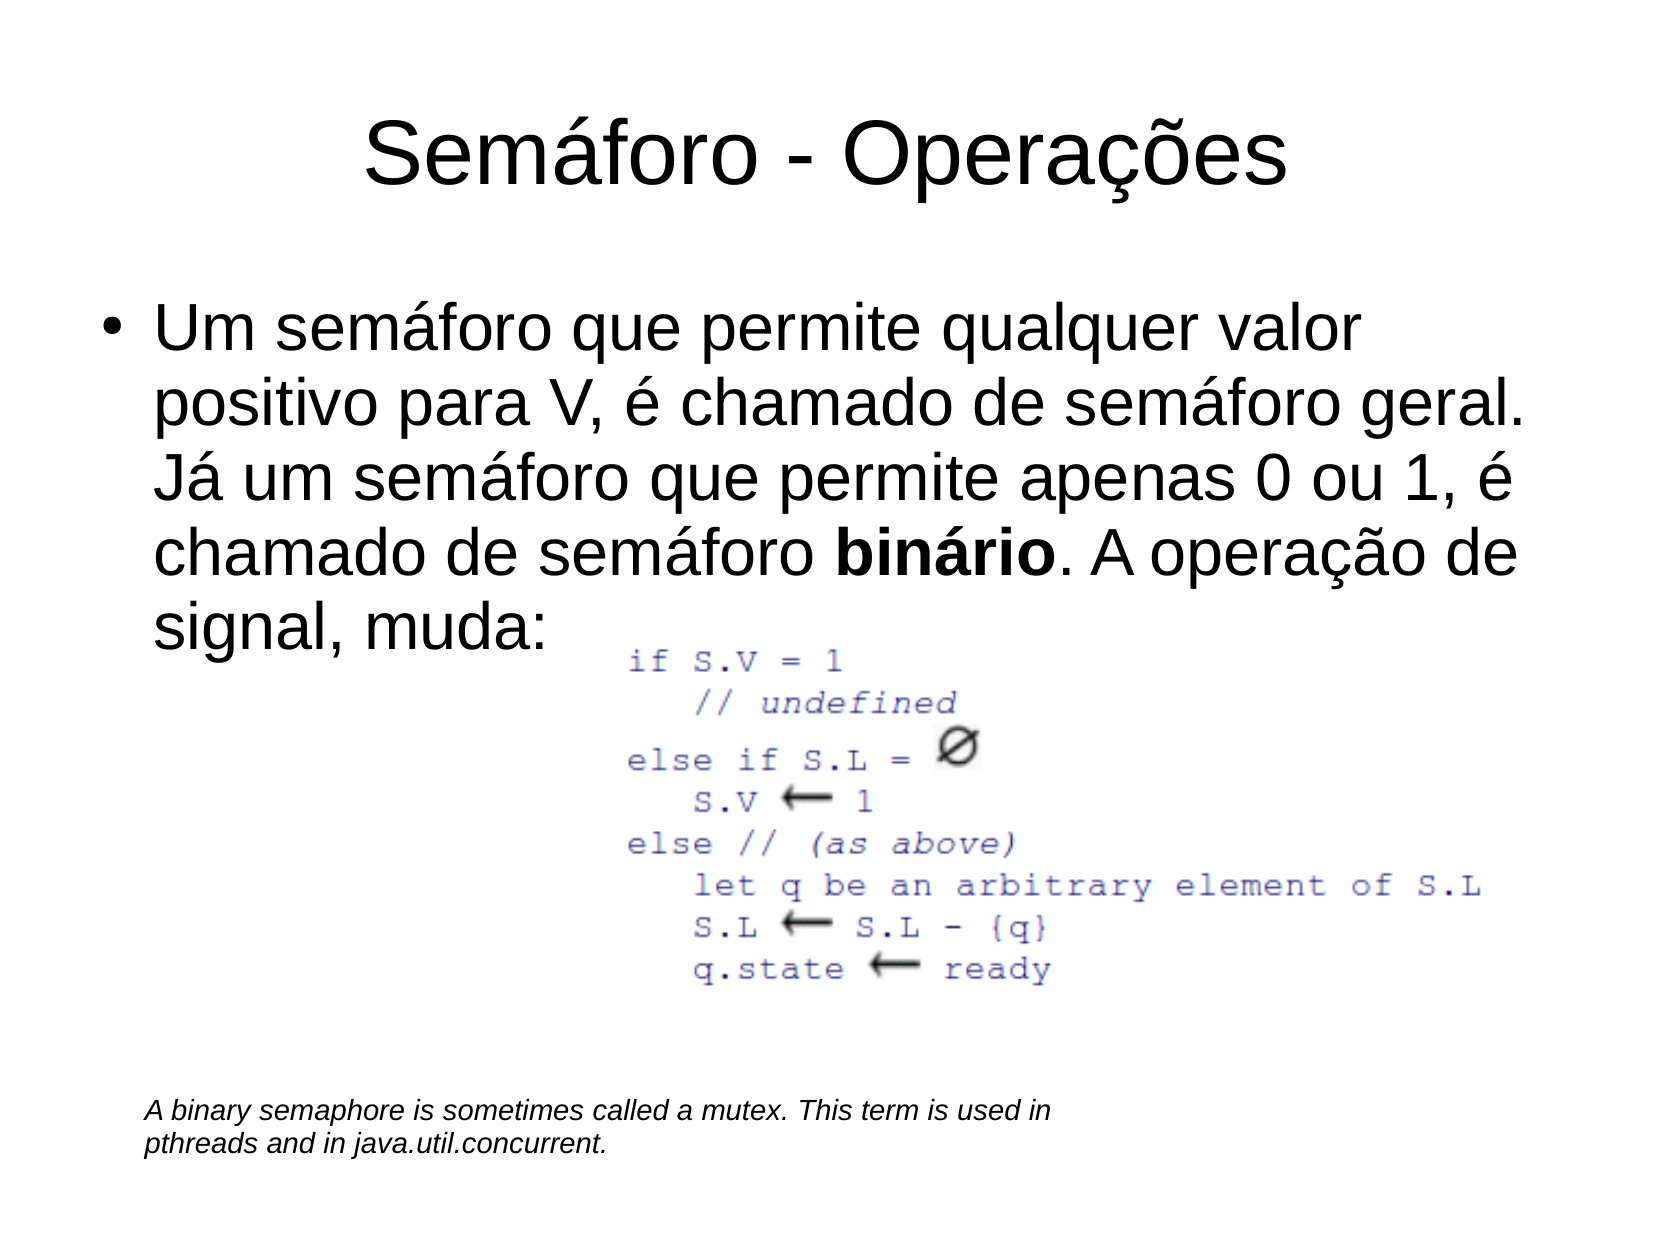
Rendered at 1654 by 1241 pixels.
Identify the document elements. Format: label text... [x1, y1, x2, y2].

title Semáforo - Operações [82, 49, 1571, 257]
picture [614, 639, 1509, 1010]
list Um semáforo que permite qualquer valor positivo para V, é chamado de semáforo geral. Já um semáforo que permite apenas 0 ou 1, é chamado de semáforo binário. A operação de signal, muda: [82, 290, 1538, 1010]
text_box A binary semaphore is sometimes called a mutex. This term is used in pthreads and in java.util.concurrent. [129, 1086, 1135, 1167]
